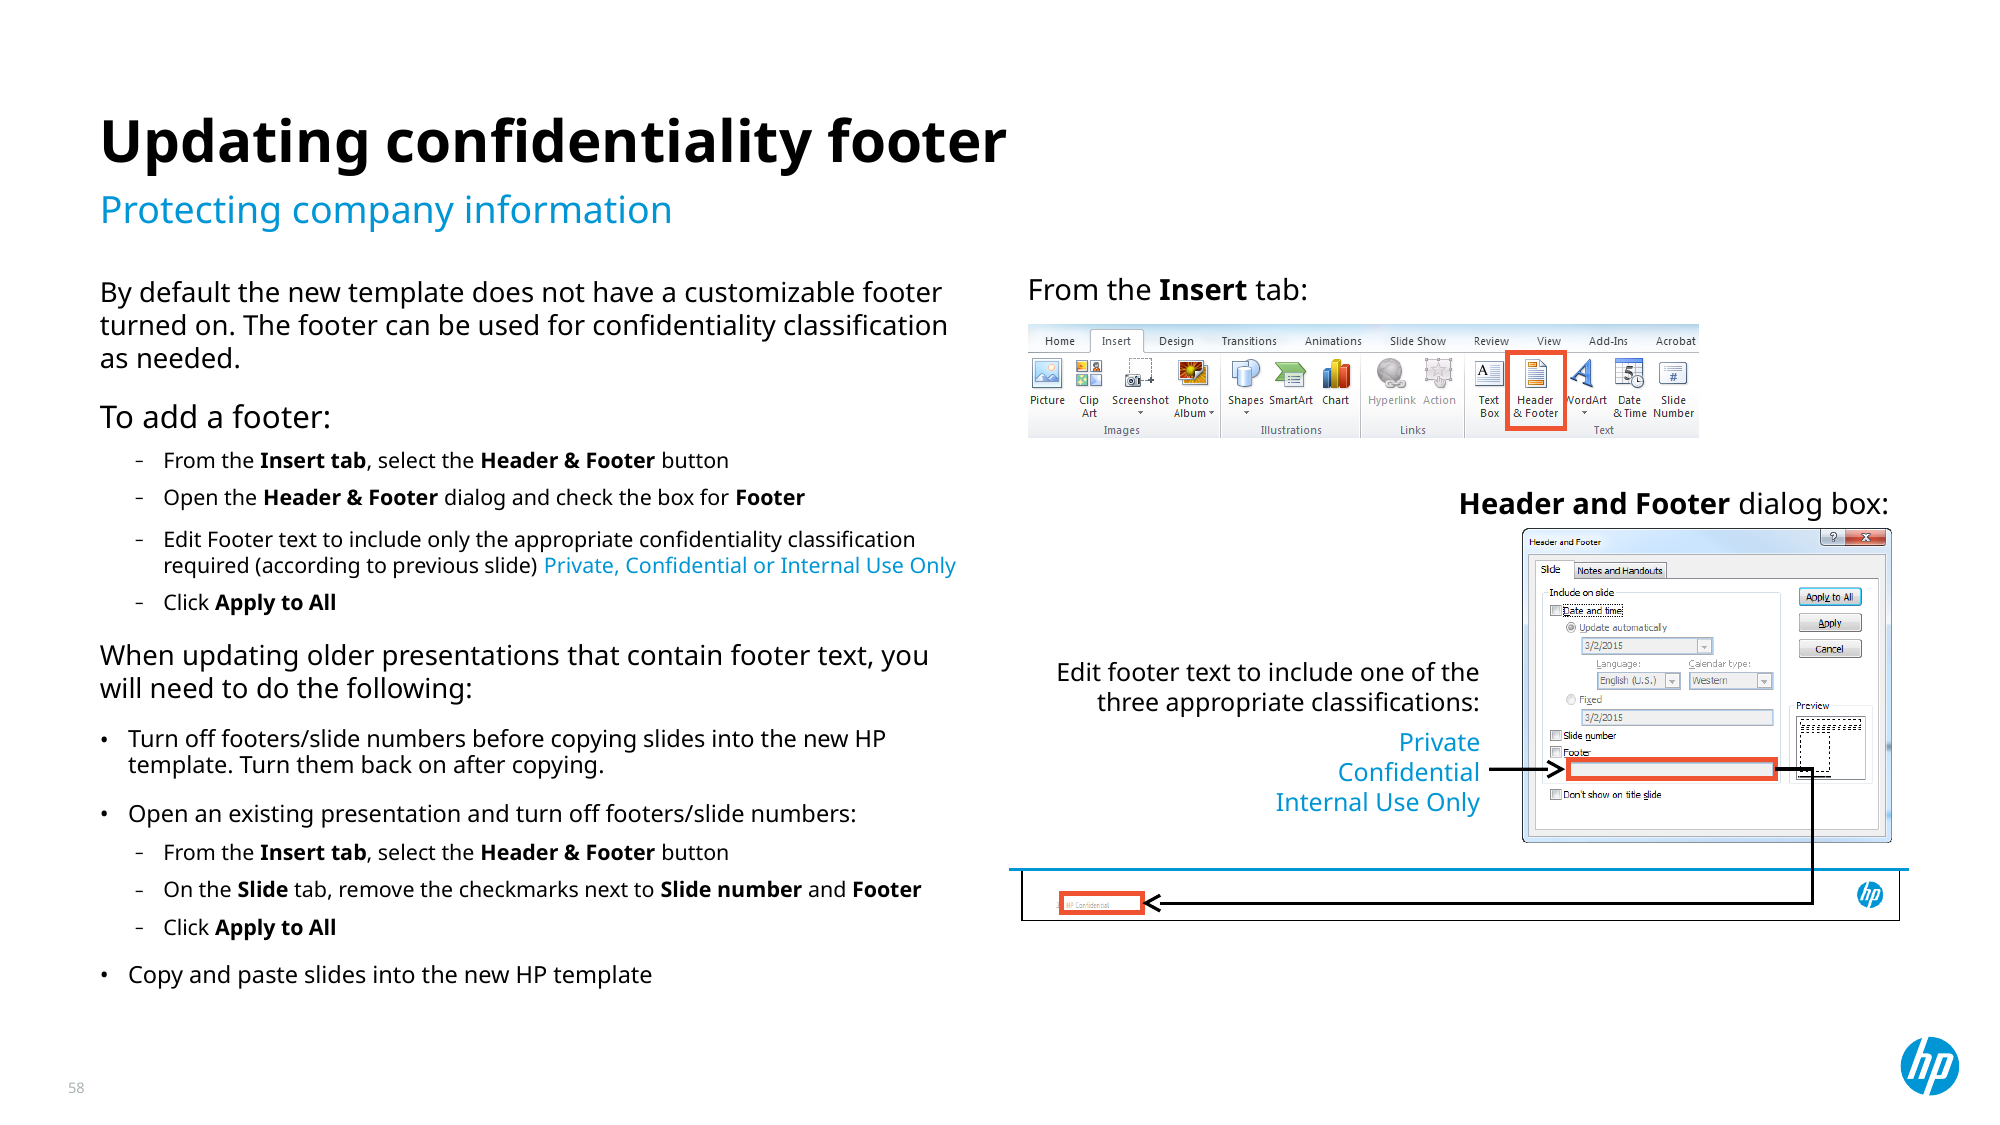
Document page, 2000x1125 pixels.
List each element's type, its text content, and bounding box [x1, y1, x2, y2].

title Updating confidentiality footer [99, 50, 1900, 175]
picture [1571, 762, 1773, 776]
slide_number <number> [34, 1062, 85, 1099]
text_box Header and Footer dialog box: [1276, 484, 1890, 532]
text_box Edit footer text to include one of the three appropriate classifications: [999, 656, 1481, 717]
text_box From the Insert tab: [1027, 275, 1900, 325]
picture [1522, 528, 1892, 843]
list By default the new template does not have a customizable footer turned on. The footer can be used for confidentiality classification as needed. To add a footer: From the Insert tab, select the Header & Footer button Open the Header & Footer dialog and check the box for Footer Edit Footer text to include only the appropriate confidentiality classification required (according to previous slide) Private, Confidential or Internal Use Only Click Apply to All When updating older presentations that contain footer text, you will need to do the following: Turn off footers/slide numbers before copying slides into the new HP template. Turn them back on after copying. Open an existing presentation and turn off footers/slide numbers: From the Insert tab, select the Header & Footer button On the Slide tab, remove the checkmarks next to Slide number and Footer Click Apply to All Copy and paste slides into the new HP template [99, 275, 975, 1000]
text_box Private Confidential Internal Use Only [1174, 719, 1481, 826]
picture [1022, 872, 1899, 920]
picture [1028, 325, 1699, 438]
list Protecting company information [99, 186, 1900, 231]
